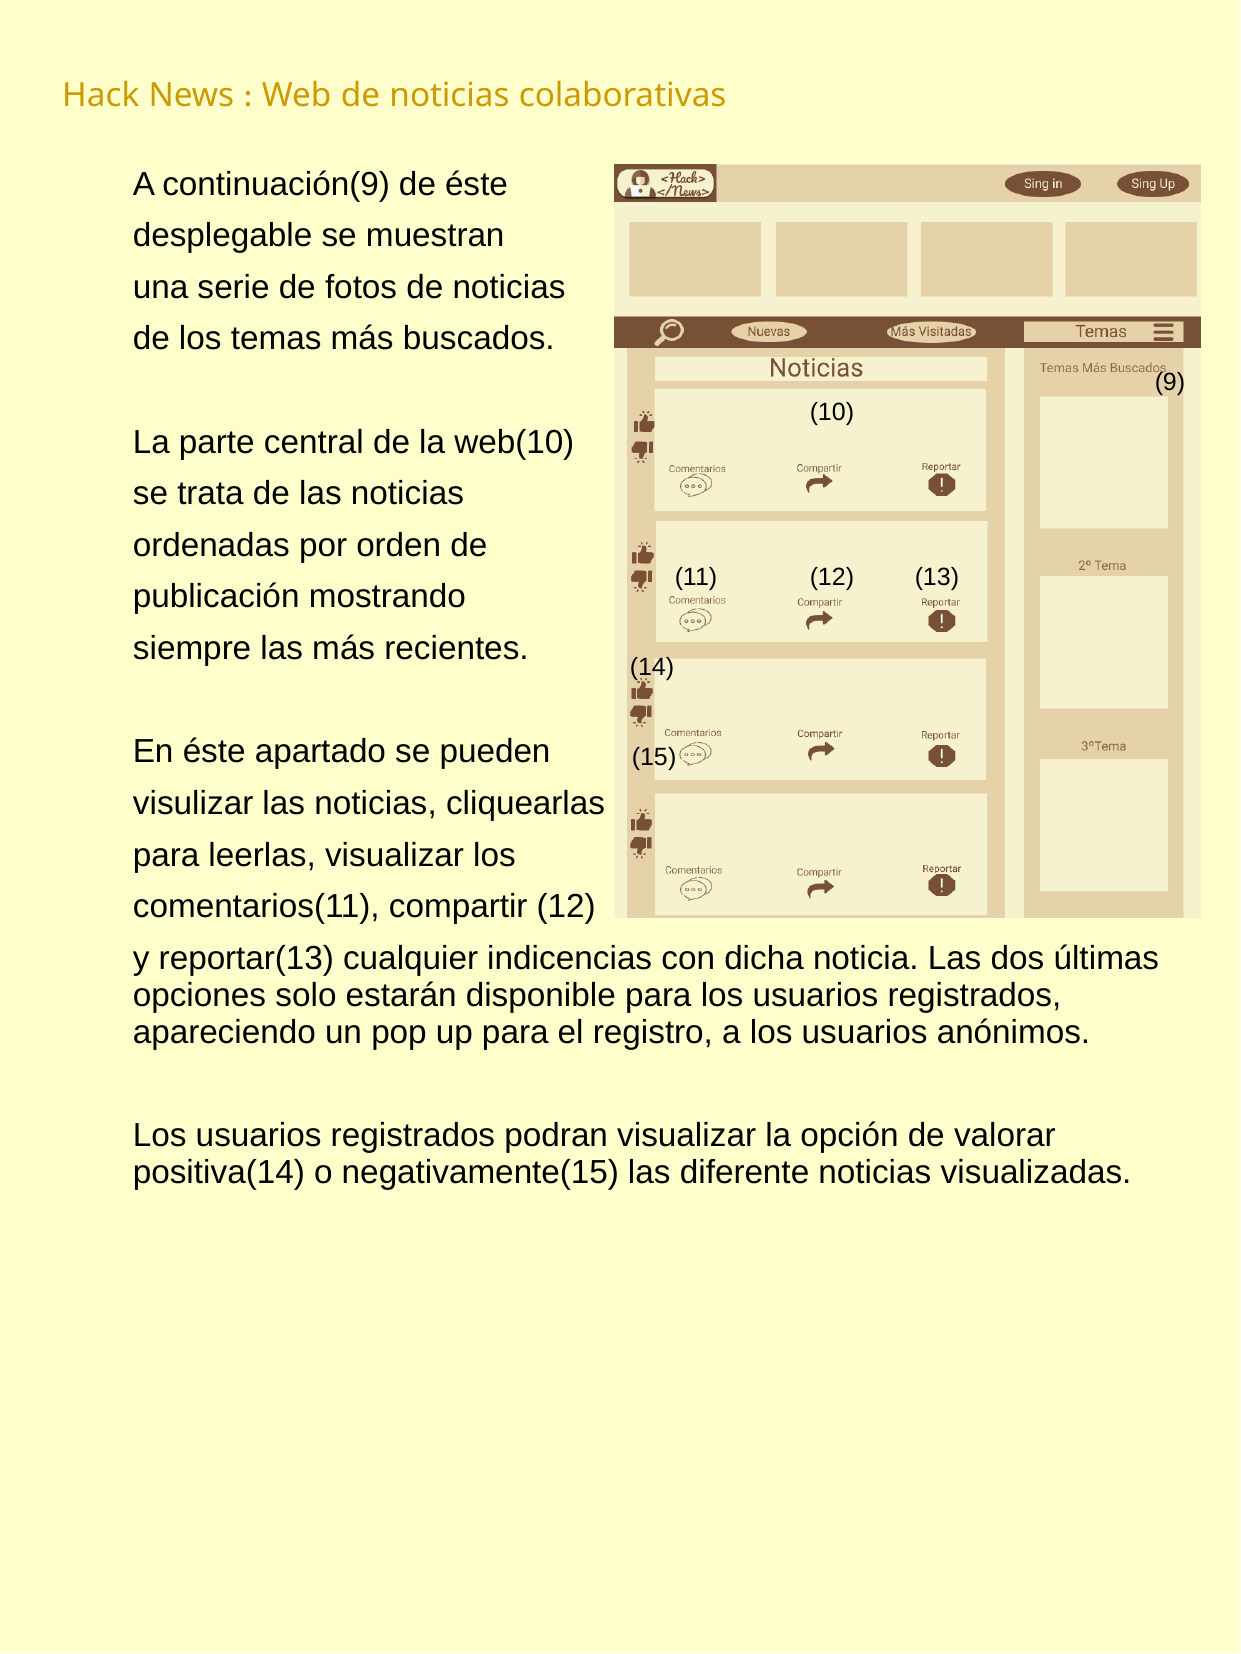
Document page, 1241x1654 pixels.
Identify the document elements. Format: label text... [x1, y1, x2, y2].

list A continuación(9) de éste desplegable se muestran una serie de fotos de noticias de los temas más buscados. La parte central de la web(10) se trata de las noticias ordenadas por orden de publicación mostrando siempre las más recientes. En éste apartado se pueden visulizar las noticias, cliquearlas para leerlas, visualizar los comentarios(11), compartir (12) y reportar(13) cualquier indicencias con dicha noticia. Las dos últimas opciones solo estarán disponible para los usuarios registrados, apareciendo un pop up para el registro, a los usuarios anónimos. Los usuarios registrados podran visualizar la opción de valorar positiva(14) o negativamente(15) las diferente noticias visualizadas. [62, 165, 1179, 1561]
text_box (11) [660, 555, 736, 601]
text_box (10) [795, 390, 871, 436]
title Hack News : Web de noticias colaborativas [62, 65, 1179, 136]
text_box (9) [1140, 360, 1216, 406]
text_box (13) [900, 555, 976, 601]
picture [614, 164, 1201, 918]
text_box (14) [614, 645, 690, 691]
text_box (12) [795, 555, 871, 601]
text_box (15) [617, 735, 693, 781]
